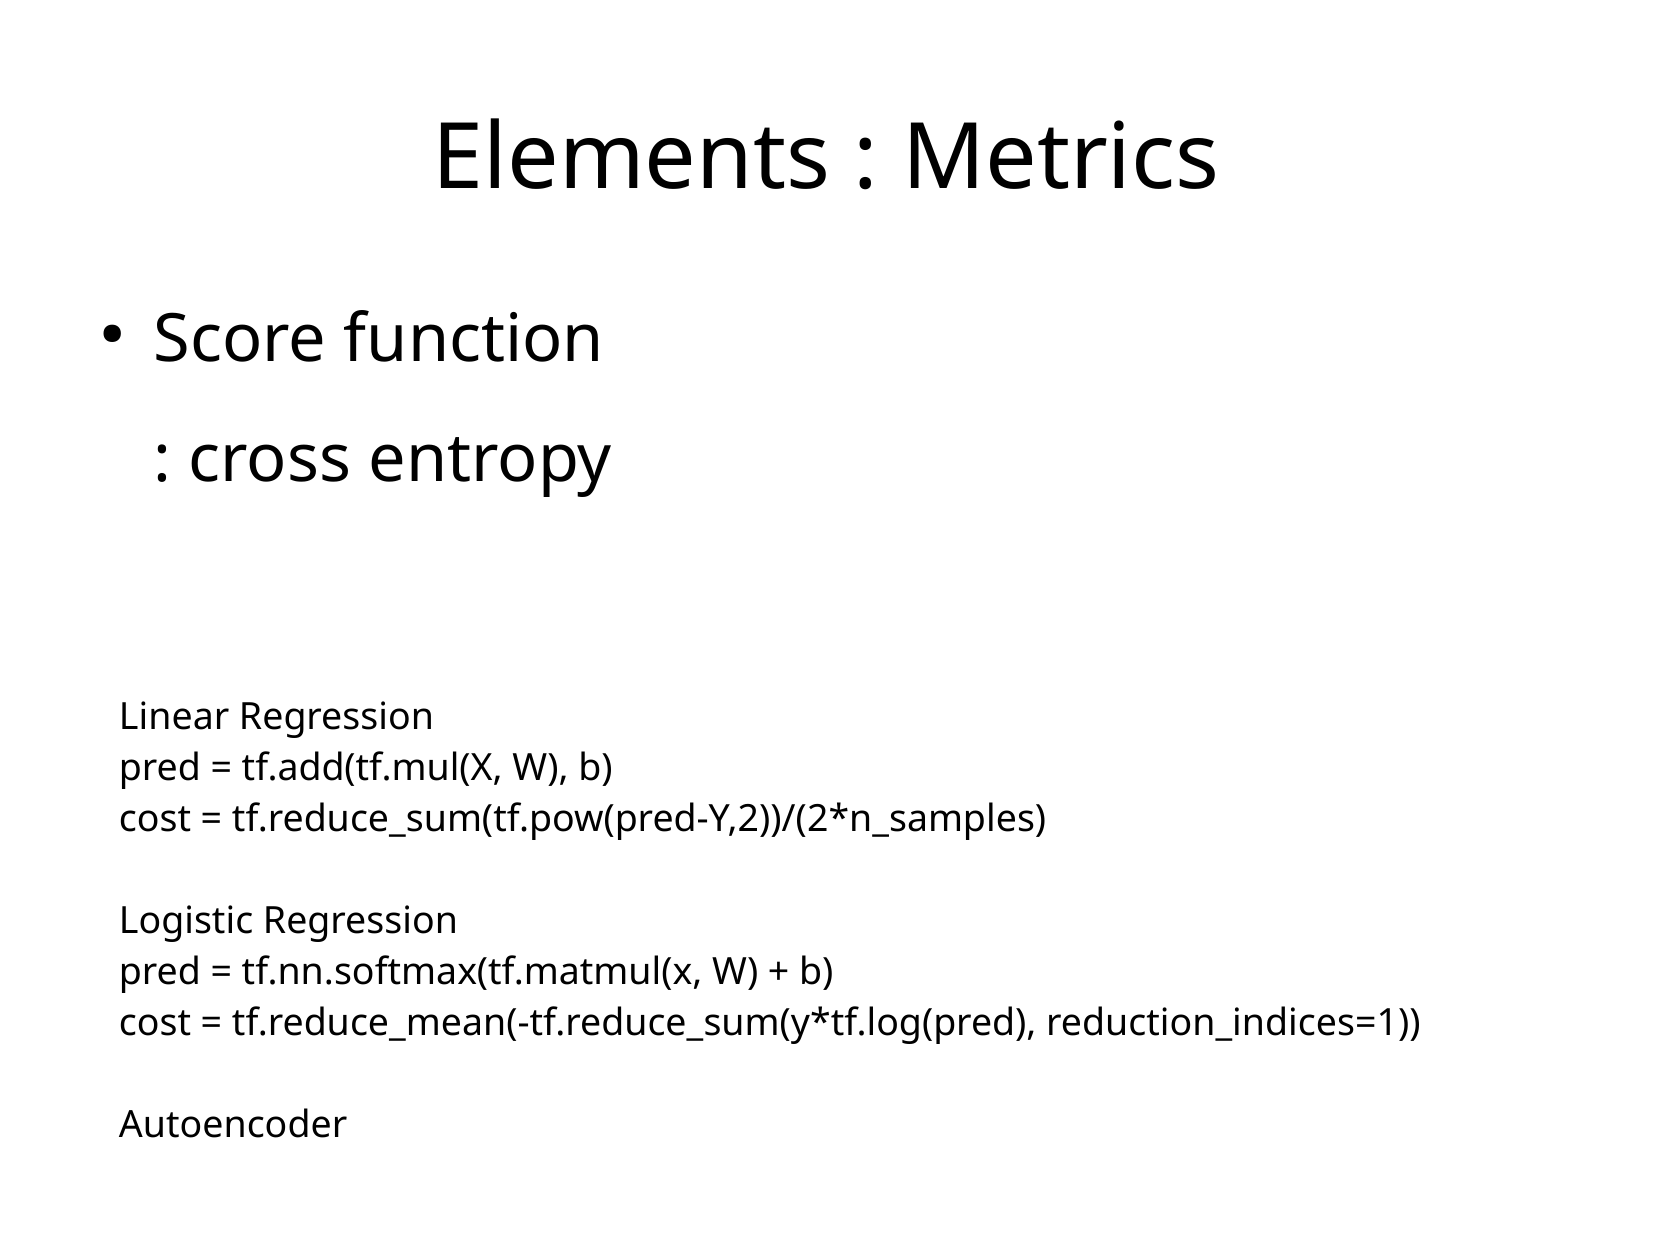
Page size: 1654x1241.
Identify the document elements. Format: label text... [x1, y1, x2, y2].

text_box Linear Regression pred = tf.add(tf.mul(X, W), b) cost = tf.reduce_sum(tf.pow(pred-Y,2))/(2*n_samples) Logistic Regression pred = tf.nn.softmax(tf.matmul(x, W) + b) cost = tf.reduce_mean(-tf.reduce_sum(y*tf.log(pred), reduction_indices=1)) Autoencoder [104, 682, 1441, 1039]
title Elements : Metrics [82, 49, 1571, 257]
list Score function : cross entropy [82, 290, 809, 1010]
